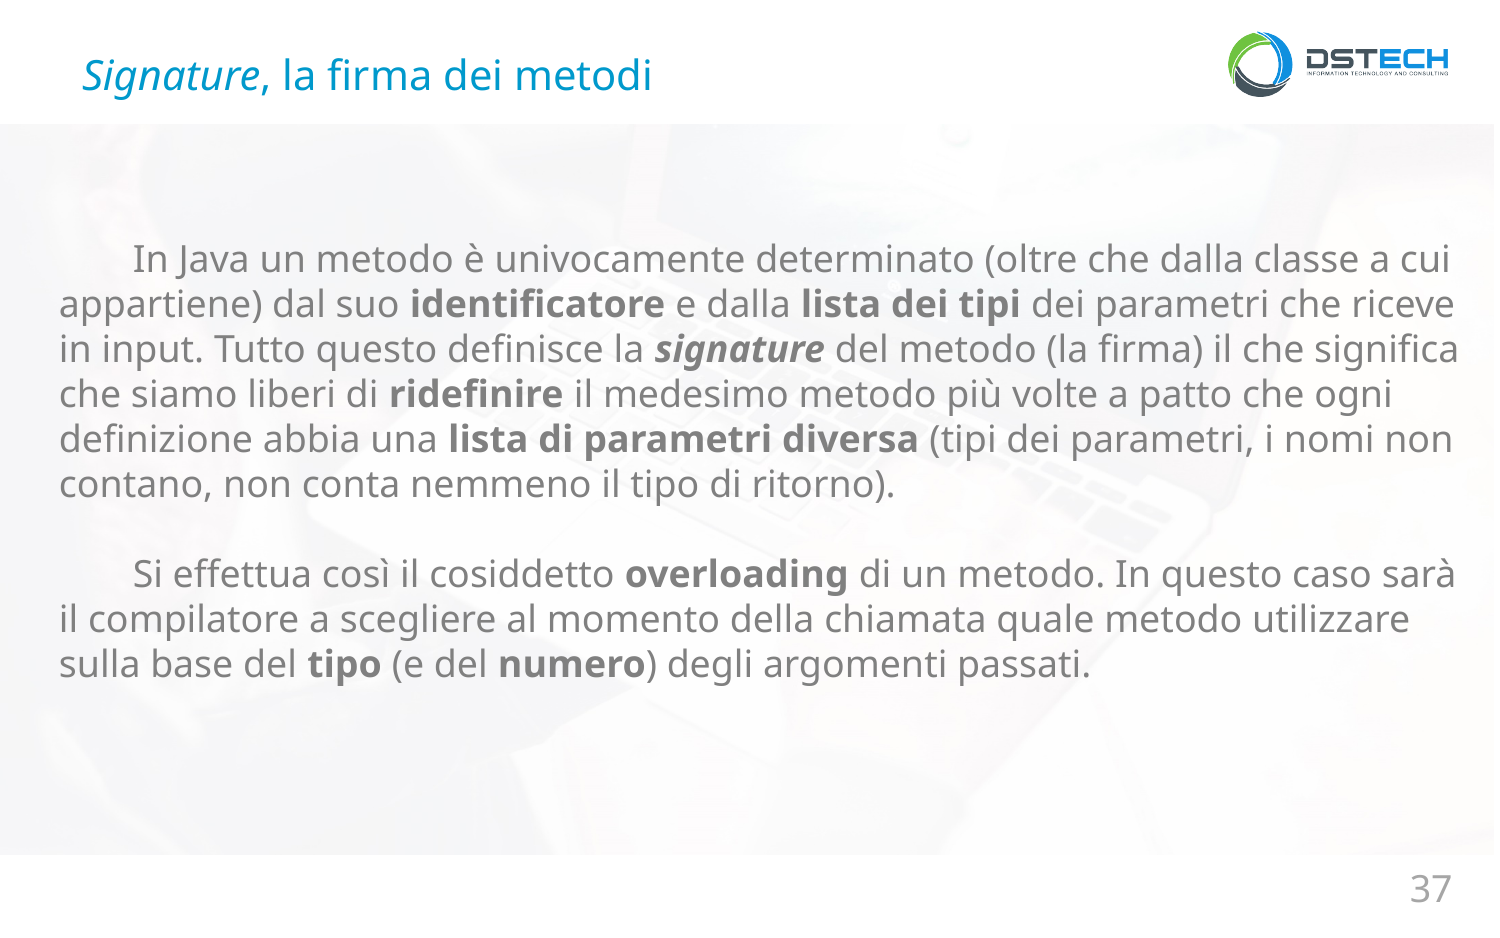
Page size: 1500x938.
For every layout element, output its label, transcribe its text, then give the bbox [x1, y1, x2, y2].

picture [0, 124, 1494, 855]
text_box In Java un metodo è univocamente determinato (oltre che dalla classe a cui appartiene) dal suo identificatore e dalla lista dei tipi dei parametri che riceve in input. Tutto questo definisce la signature del metodo (la firma) il che significa che siamo liberi di ridefinire il medesimo metodo più volte a patto che ogni definizione abbia una lista di parametri diversa (tipi dei parametri, i nomi non contano, non conta nemmeno il tipo di ritorno). Si effettua così il cosiddetto overloading di un metodo. In questo caso sarà il compilatore a scegliere al momento della chiamata quale metodo utilizzare sulla base del tipo (e del numero) degli argomenti passati. [59, 145, 1465, 871]
text_box Signature, la firma dei metodi [67, 41, 1229, 107]
picture [1228, 31, 1448, 97]
text_box 37 [1358, 871, 1460, 910]
